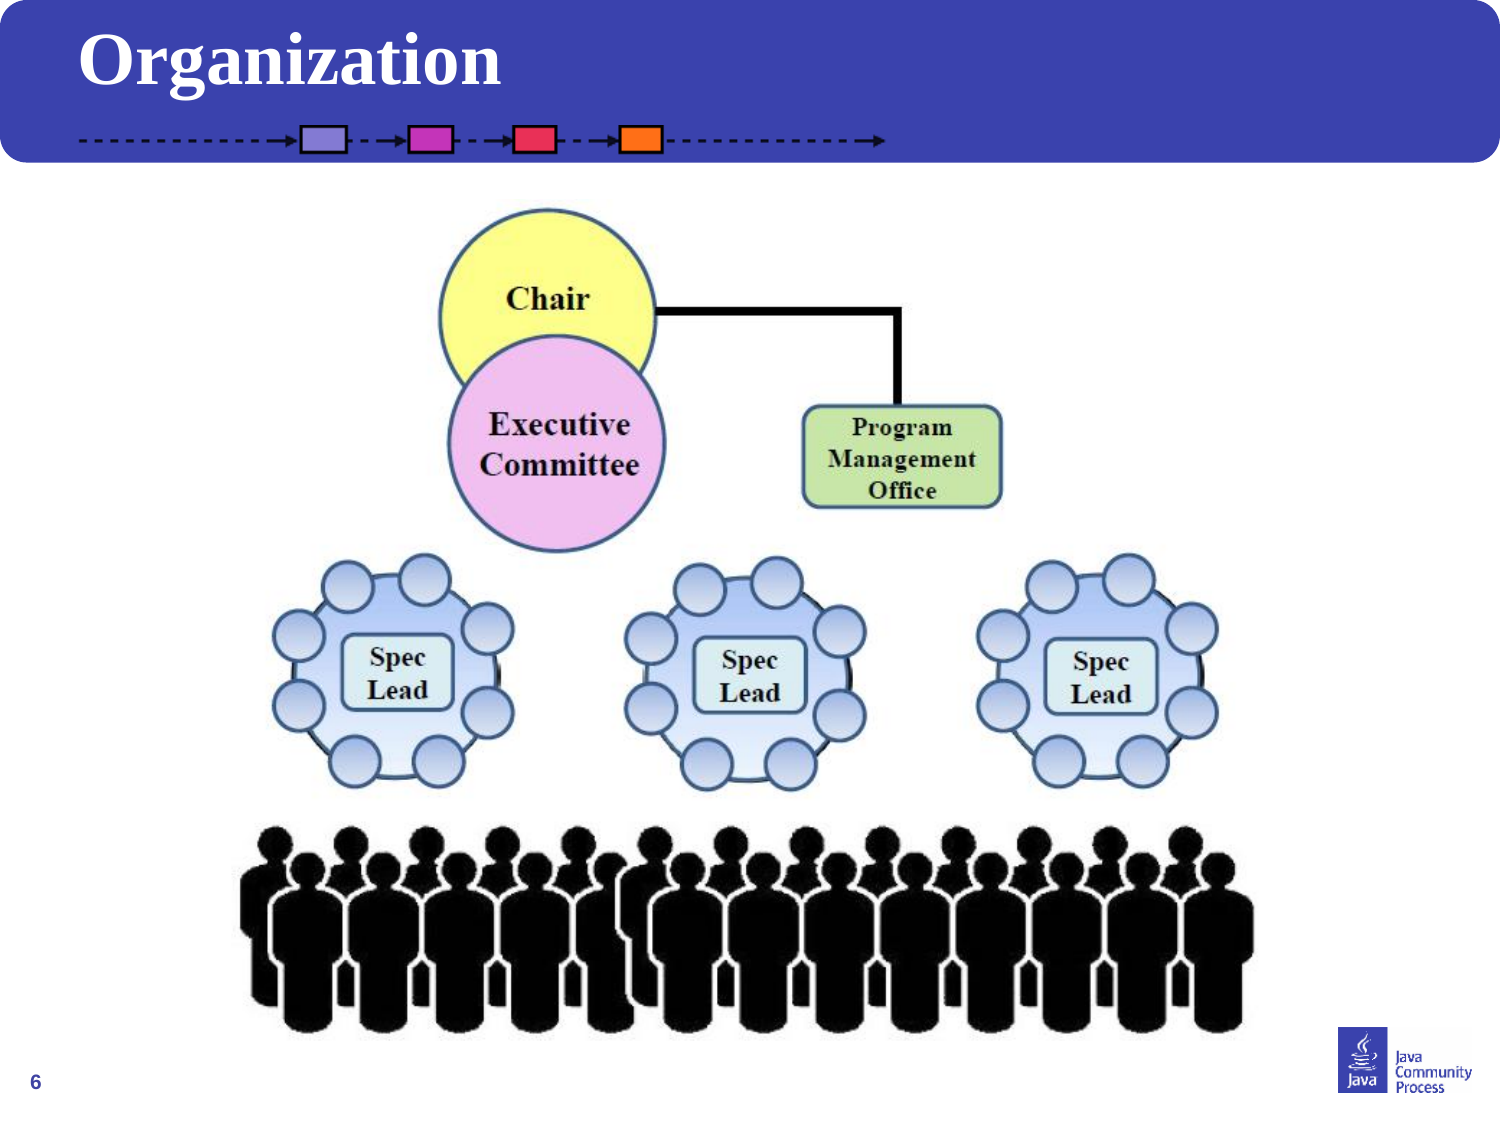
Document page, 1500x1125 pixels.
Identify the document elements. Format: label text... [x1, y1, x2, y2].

picture [174, 199, 1310, 1051]
title Organization [62, 12, 1317, 122]
picture [1337, 1026, 1472, 1093]
picture [70, 125, 897, 156]
